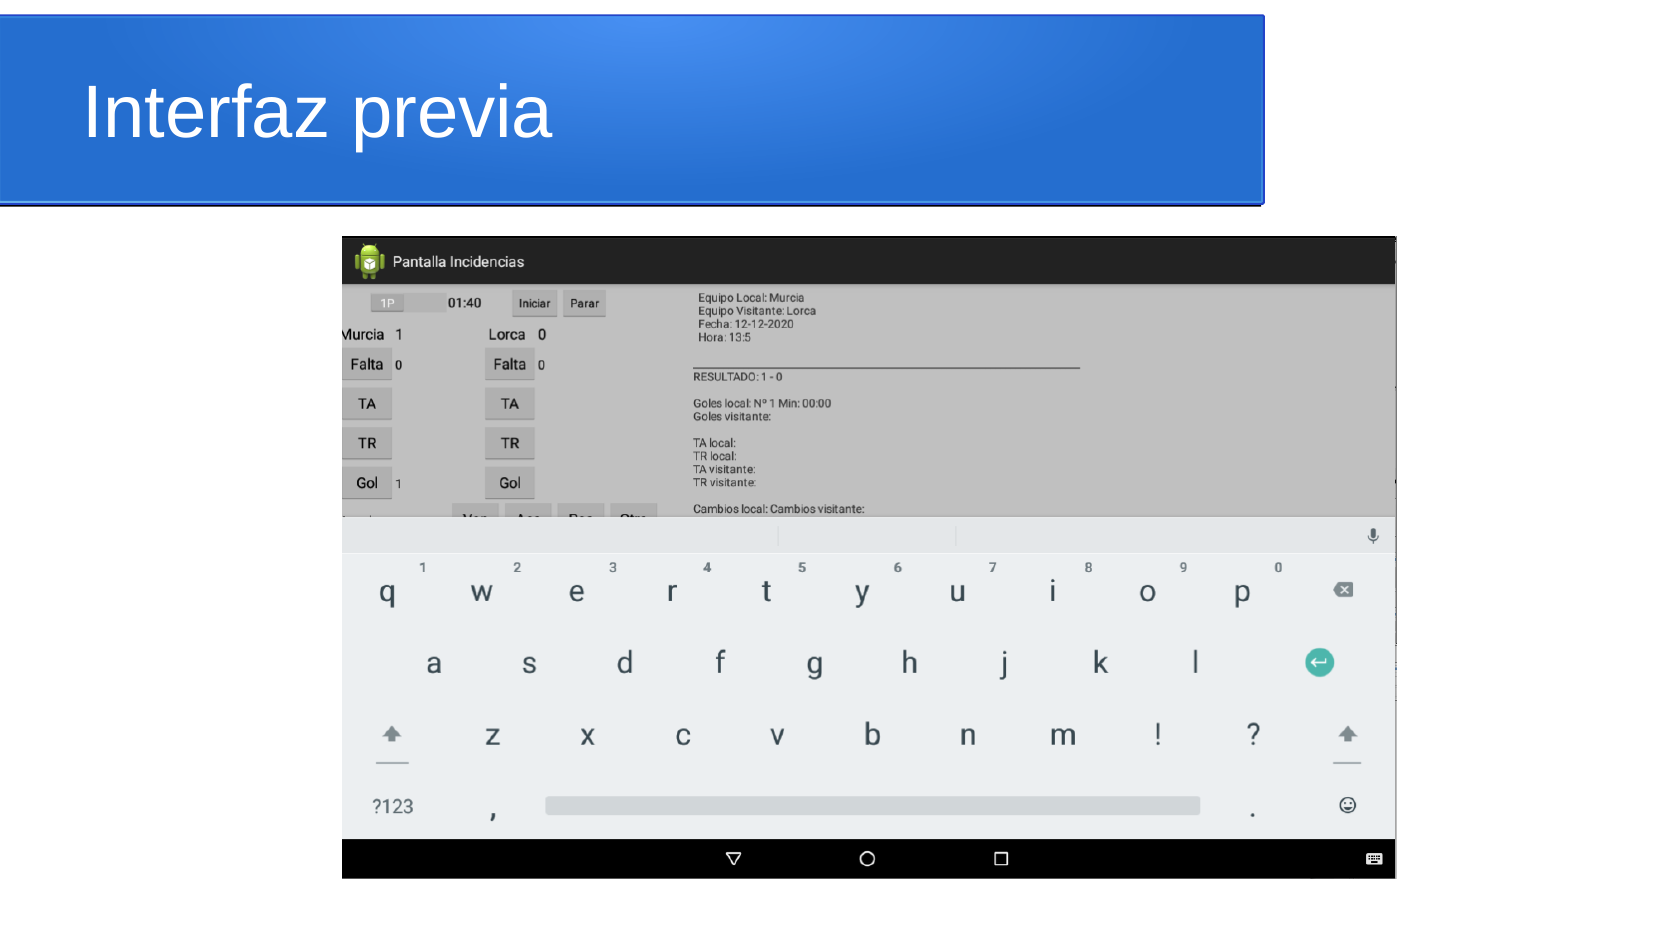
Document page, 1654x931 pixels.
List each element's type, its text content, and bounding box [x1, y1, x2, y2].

title Interfaz previa [82, 35, 1235, 189]
picture [342, 236, 1397, 879]
